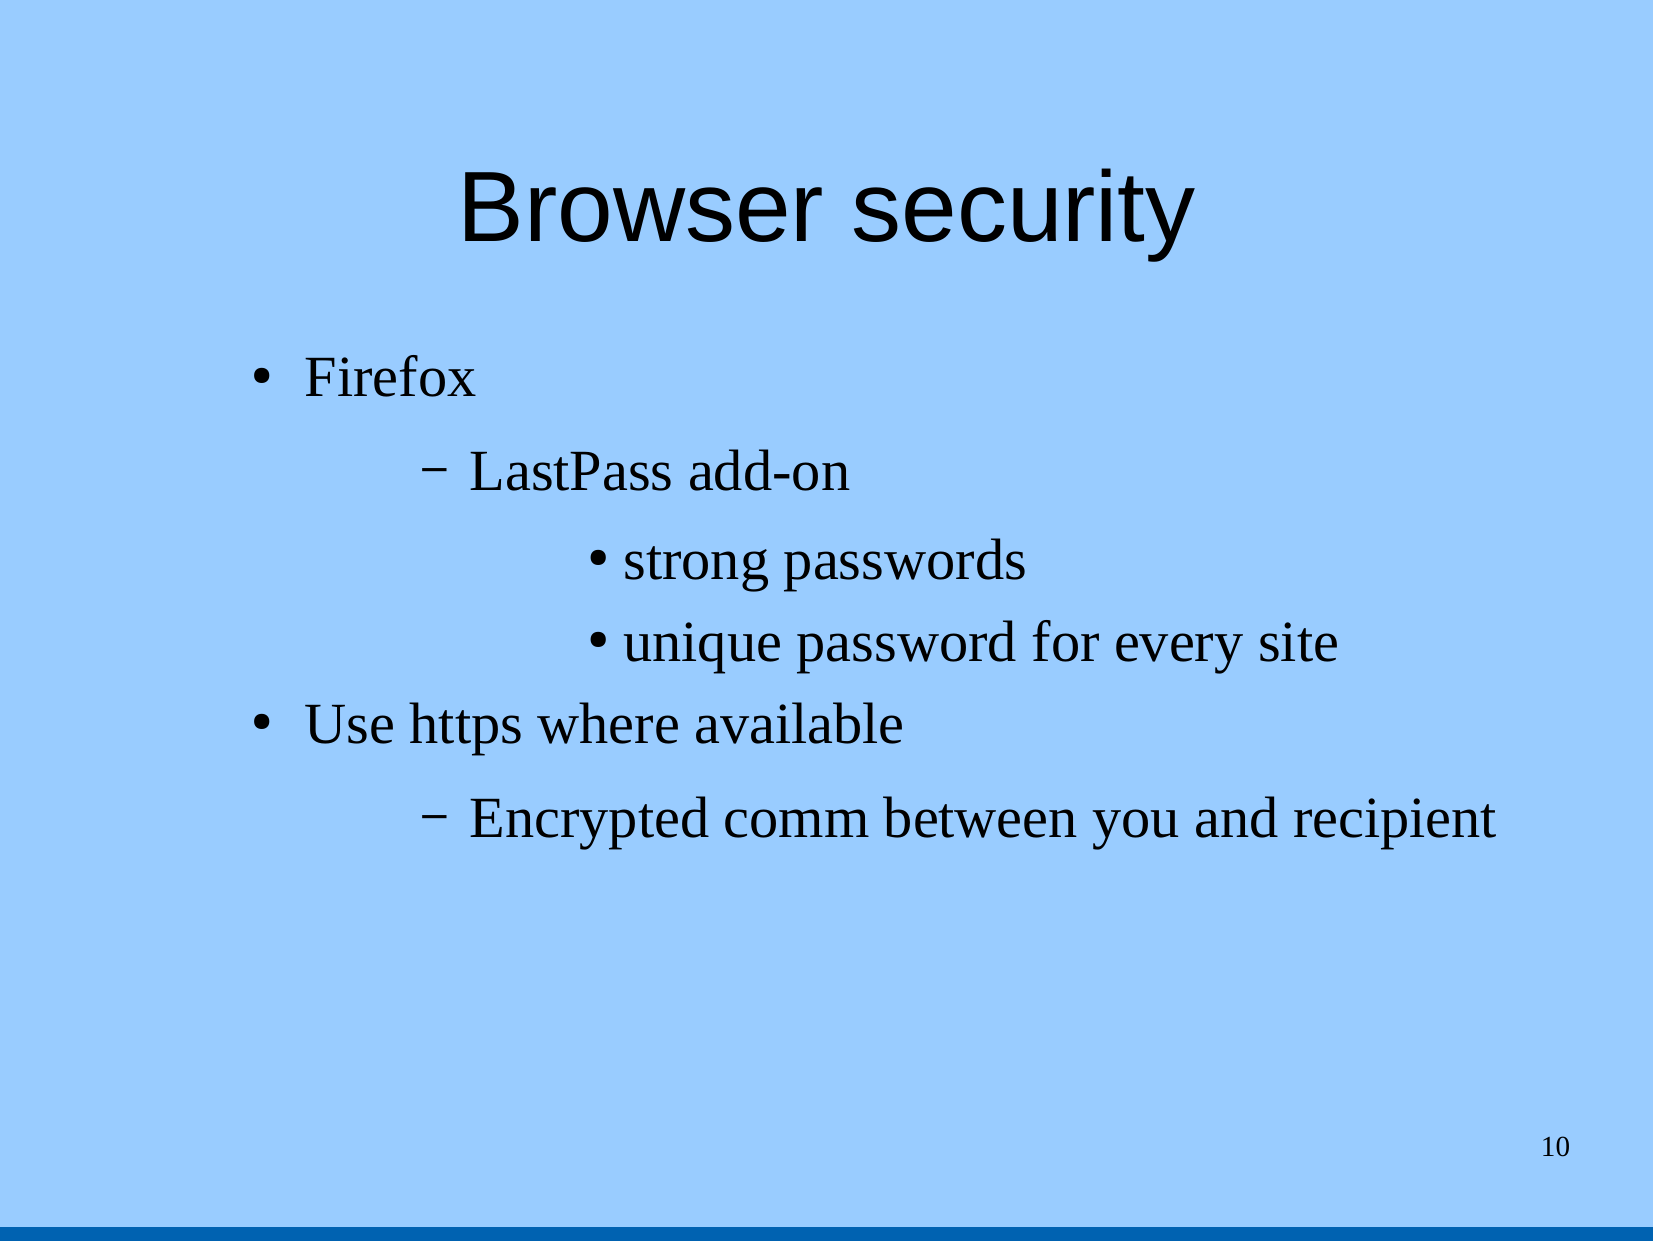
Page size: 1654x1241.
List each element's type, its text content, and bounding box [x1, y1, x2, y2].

title Browser security [121, 102, 1533, 311]
list Firefox LastPass add-on strong passwords unique password for every site Use https where available Encrypted comm between you and recipient [233, 344, 1500, 1127]
